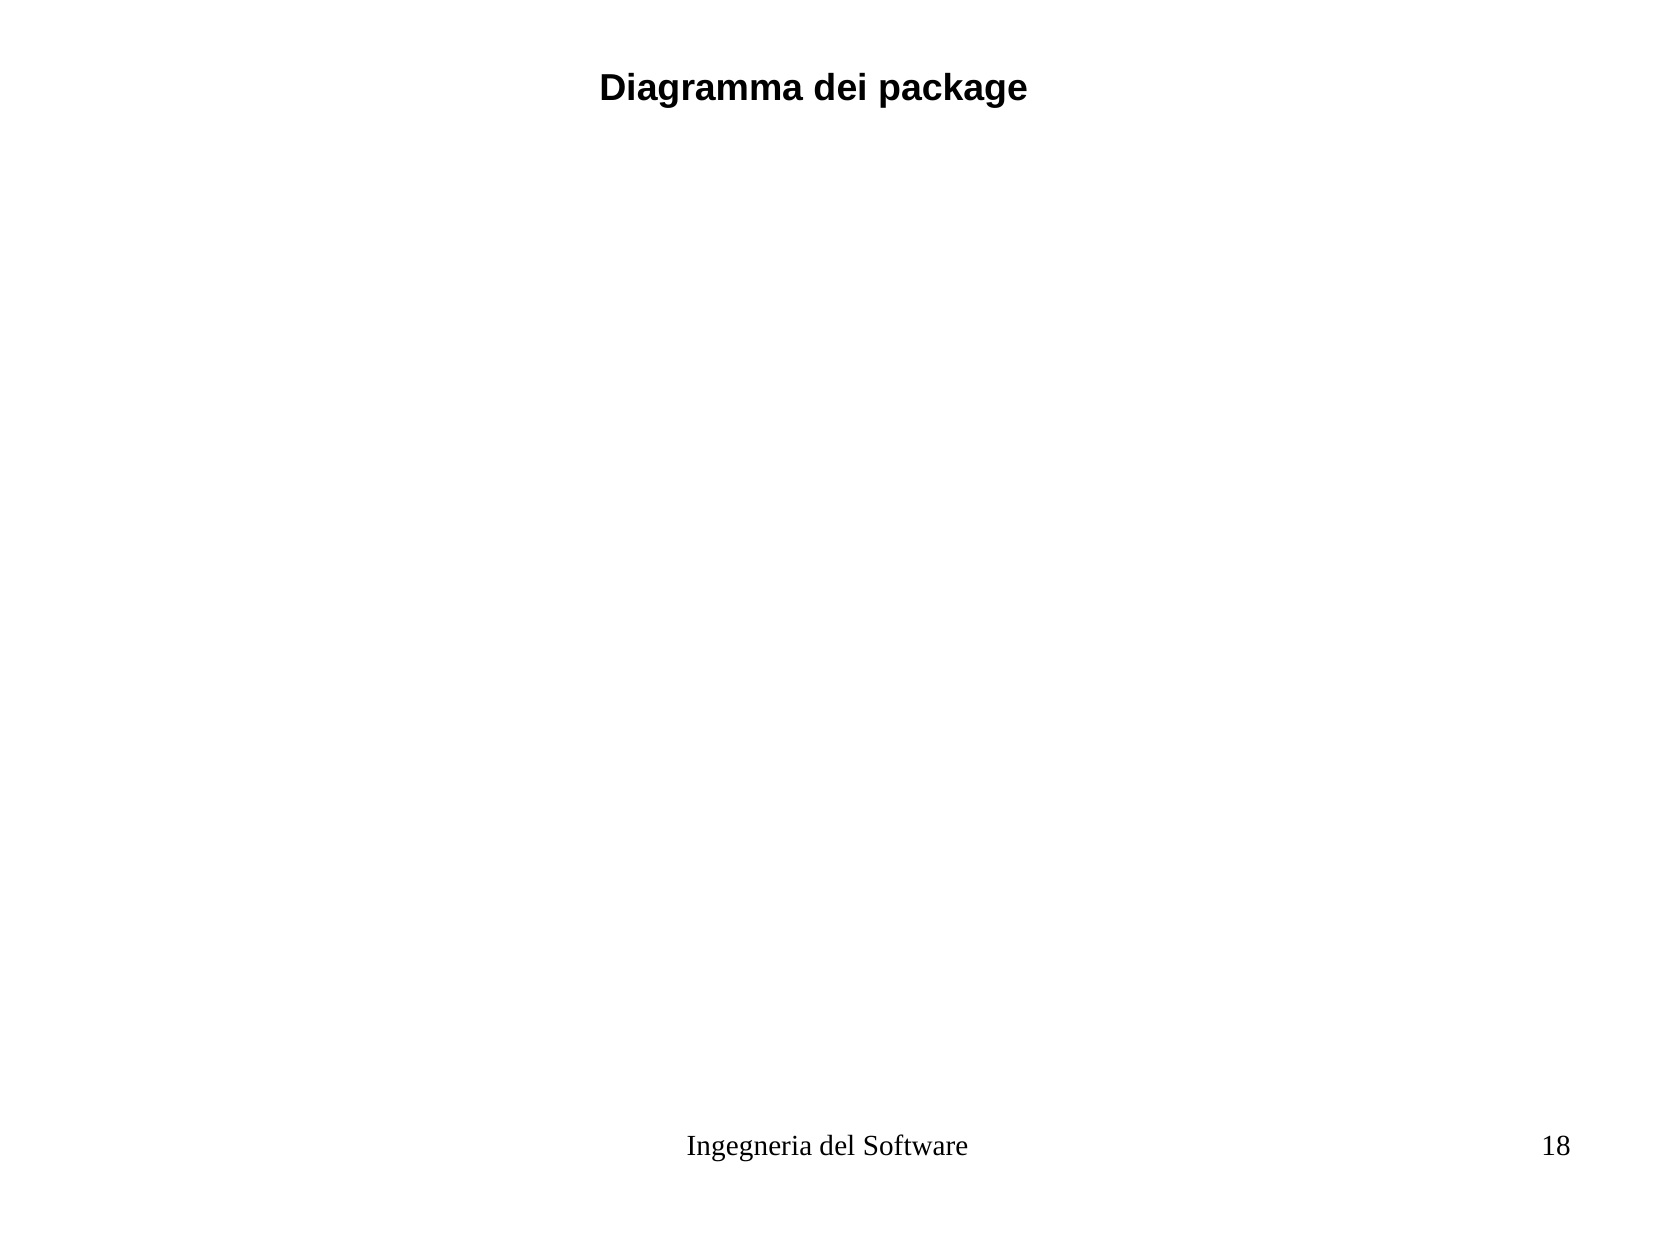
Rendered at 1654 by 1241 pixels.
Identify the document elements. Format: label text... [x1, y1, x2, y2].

text_box Diagramma dei package [584, 59, 1044, 116]
